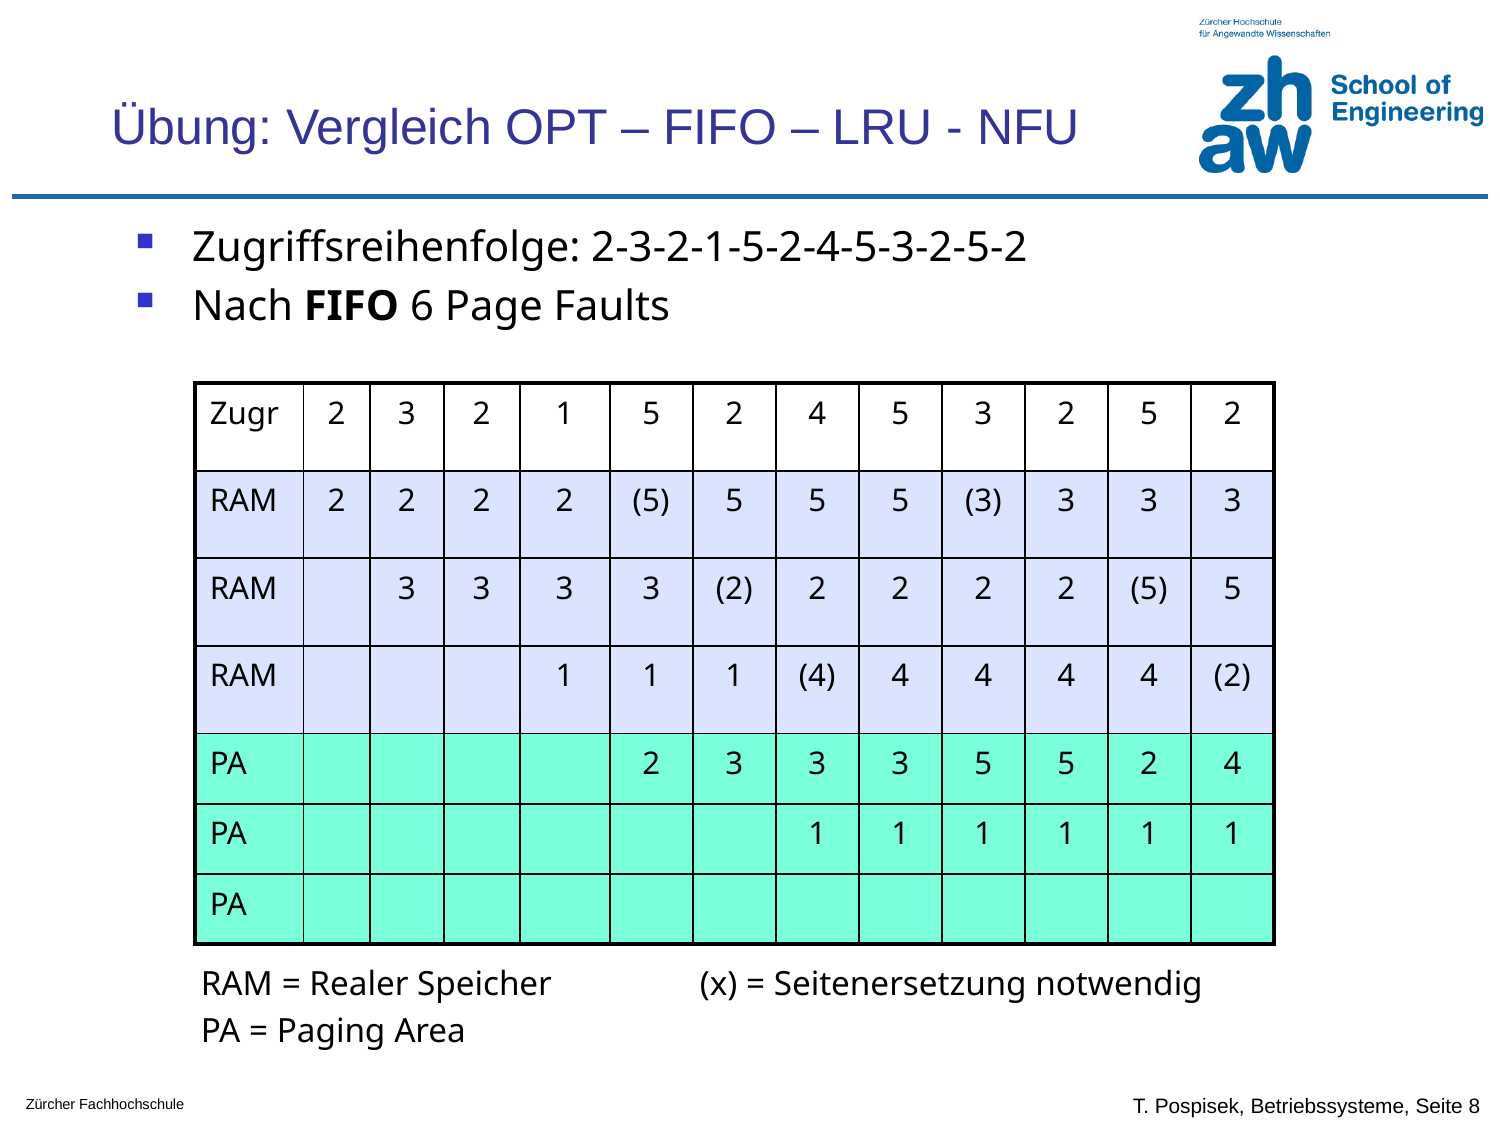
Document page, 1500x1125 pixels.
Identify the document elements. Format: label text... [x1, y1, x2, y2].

table_header 2 [1192, 385, 1272, 470]
table_cell [521, 805, 609, 873]
table_cell (2) [694, 559, 775, 645]
table_cell 2 [521, 472, 609, 557]
table_header 4 [777, 385, 858, 470]
table_cell [445, 805, 519, 873]
table_cell 2 [445, 472, 519, 557]
table_cell 3 [611, 559, 692, 645]
table_cell 4 [1109, 647, 1190, 733]
table_cell RAM [197, 647, 303, 733]
table_cell 3 [777, 734, 858, 803]
table_cell 1 [1109, 805, 1190, 873]
table_cell 1 [860, 805, 941, 873]
table_cell [943, 875, 1024, 942]
table_cell [860, 875, 941, 942]
table_cell [1109, 875, 1190, 942]
table_cell (4) [777, 647, 858, 733]
table_cell [445, 647, 519, 733]
table_cell 5 [694, 472, 775, 557]
table_cell 2 [611, 734, 692, 803]
table_cell 3 [1026, 472, 1107, 557]
table_header 5 [860, 385, 941, 470]
table_cell [304, 734, 369, 803]
table_cell [521, 875, 609, 942]
table_cell 3 [860, 734, 941, 803]
table_cell 1 [1192, 805, 1272, 873]
table_header 2 [694, 385, 775, 470]
table_cell [521, 734, 609, 803]
table_cell 4 [1026, 647, 1107, 733]
table_cell PA [197, 734, 303, 803]
table_cell (5) [1109, 559, 1190, 645]
table_cell [1026, 875, 1107, 942]
table_header 3 [943, 385, 1024, 470]
table_cell 2 [371, 472, 443, 557]
table_cell 3 [694, 734, 775, 803]
table_cell 4 [943, 647, 1024, 733]
table_cell [611, 805, 692, 873]
table_cell 1 [521, 647, 609, 733]
table_cell 5 [860, 472, 941, 557]
table_cell [304, 647, 369, 733]
table_cell [304, 875, 369, 942]
list Zugriffsreihenfolge: 2-3-2-1-5-2-4-5-3-2-5-2 Nach FIFO 6 Page Faults [120, 212, 1375, 375]
table_cell (5) [611, 472, 692, 557]
table_cell 5 [943, 734, 1024, 803]
table_cell [611, 875, 692, 942]
table_cell 4 [1192, 734, 1272, 803]
table_cell 2 [777, 559, 858, 645]
table_header 2 [304, 385, 369, 470]
table_header 5 [611, 385, 692, 470]
table_cell 4 [860, 647, 941, 733]
table_header 5 [1109, 385, 1190, 470]
table_cell 1 [611, 647, 692, 733]
text_box RAM = Realer Speicher (x) = Seitenersetzung notwendig PA = Paging Area [186, 955, 1387, 1056]
table_cell [371, 734, 443, 803]
table_cell RAM [197, 559, 303, 645]
table_cell PA [197, 875, 303, 942]
table_cell [694, 875, 775, 942]
table_cell 2 [304, 472, 369, 557]
table_header 3 [371, 385, 443, 470]
table_cell [445, 875, 519, 942]
table_cell [371, 647, 443, 733]
table_cell [777, 875, 858, 942]
table_cell [304, 805, 369, 873]
table_cell 3 [1109, 472, 1190, 557]
table_cell 3 [521, 559, 609, 645]
table_cell 2 [1109, 734, 1190, 803]
table_header 2 [1026, 385, 1107, 470]
table_cell 3 [1192, 472, 1272, 557]
table_cell RAM [197, 472, 303, 557]
table_cell (3) [943, 472, 1024, 557]
table_cell 5 [777, 472, 858, 557]
table_cell [371, 875, 443, 942]
table_cell 3 [445, 559, 519, 645]
title Übung: Vergleich OPT – FIFO – LRU - NFU [96, 50, 1375, 163]
table_cell [371, 805, 443, 873]
table_header 1 [521, 385, 609, 470]
table_cell 2 [943, 559, 1024, 645]
table_cell 5 [1192, 559, 1272, 645]
table_cell [1192, 875, 1272, 942]
table_header Zugr [197, 385, 303, 470]
table_cell 2 [1026, 559, 1107, 645]
table_cell [445, 734, 519, 803]
table_cell 3 [371, 559, 443, 645]
table_cell 2 [860, 559, 941, 645]
picture [1199, 19, 1483, 173]
table_cell 1 [777, 805, 858, 873]
table_cell 1 [943, 805, 1024, 873]
table_cell 1 [694, 647, 775, 733]
table_cell PA [197, 805, 303, 873]
table_cell 5 [1026, 734, 1107, 803]
table_cell [304, 559, 369, 645]
table_header 2 [445, 385, 519, 470]
table_cell 1 [1026, 805, 1107, 873]
table_cell [694, 805, 775, 873]
table_cell (2) [1192, 647, 1272, 733]
